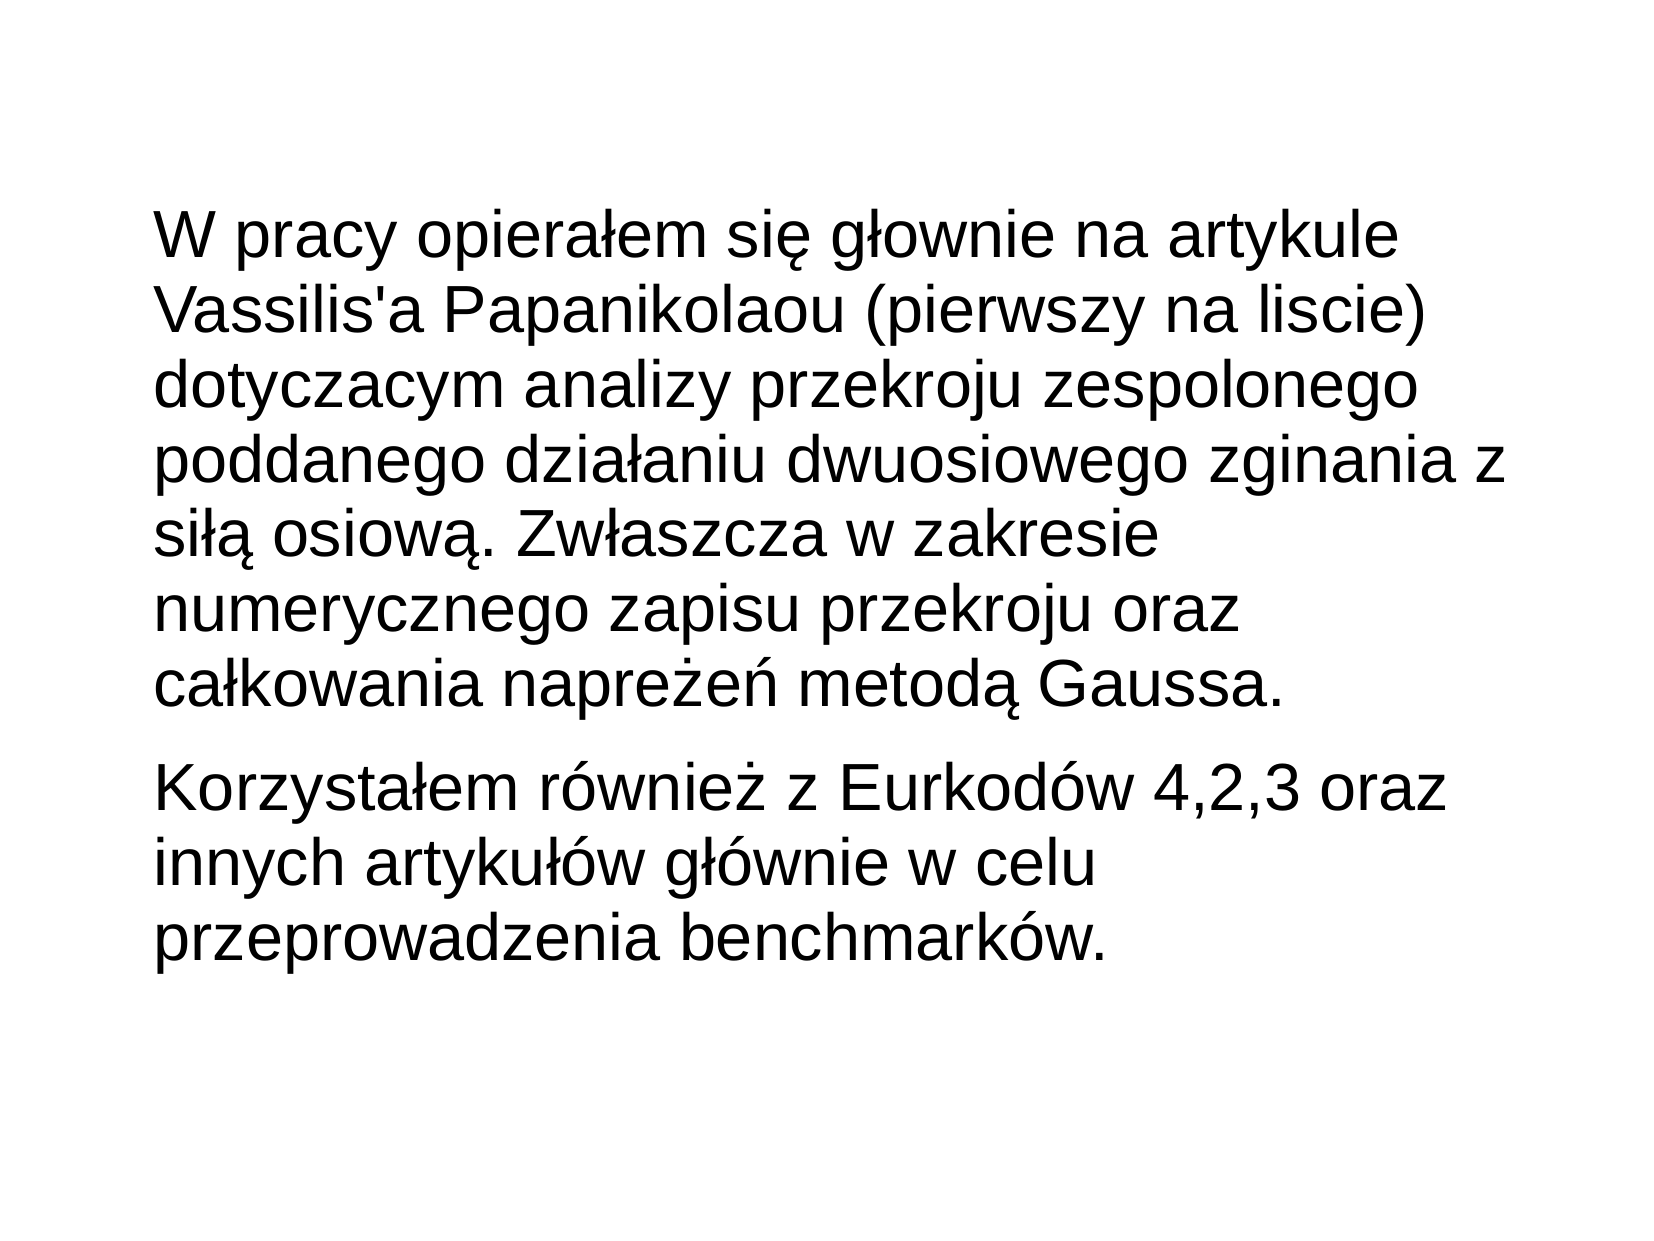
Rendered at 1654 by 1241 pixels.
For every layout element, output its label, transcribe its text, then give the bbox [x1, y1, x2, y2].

list W pracy opierałem się głownie na artykule Vassilis'a Papanikolaou (pierwszy na liscie) dotyczacym analizy przekroju zespolonego poddanego działaniu dwuosiowego zginania z siłą osiową. Zwłaszcza w zakresie numerycznego zapisu przekroju oraz całkowania napreżeń metodą Gaussa. Korzystałem również z Eurkodów 4,2,3 oraz innych artykułów głównie w celu przeprowadzenia benchmarków. [82, 197, 1571, 1016]
